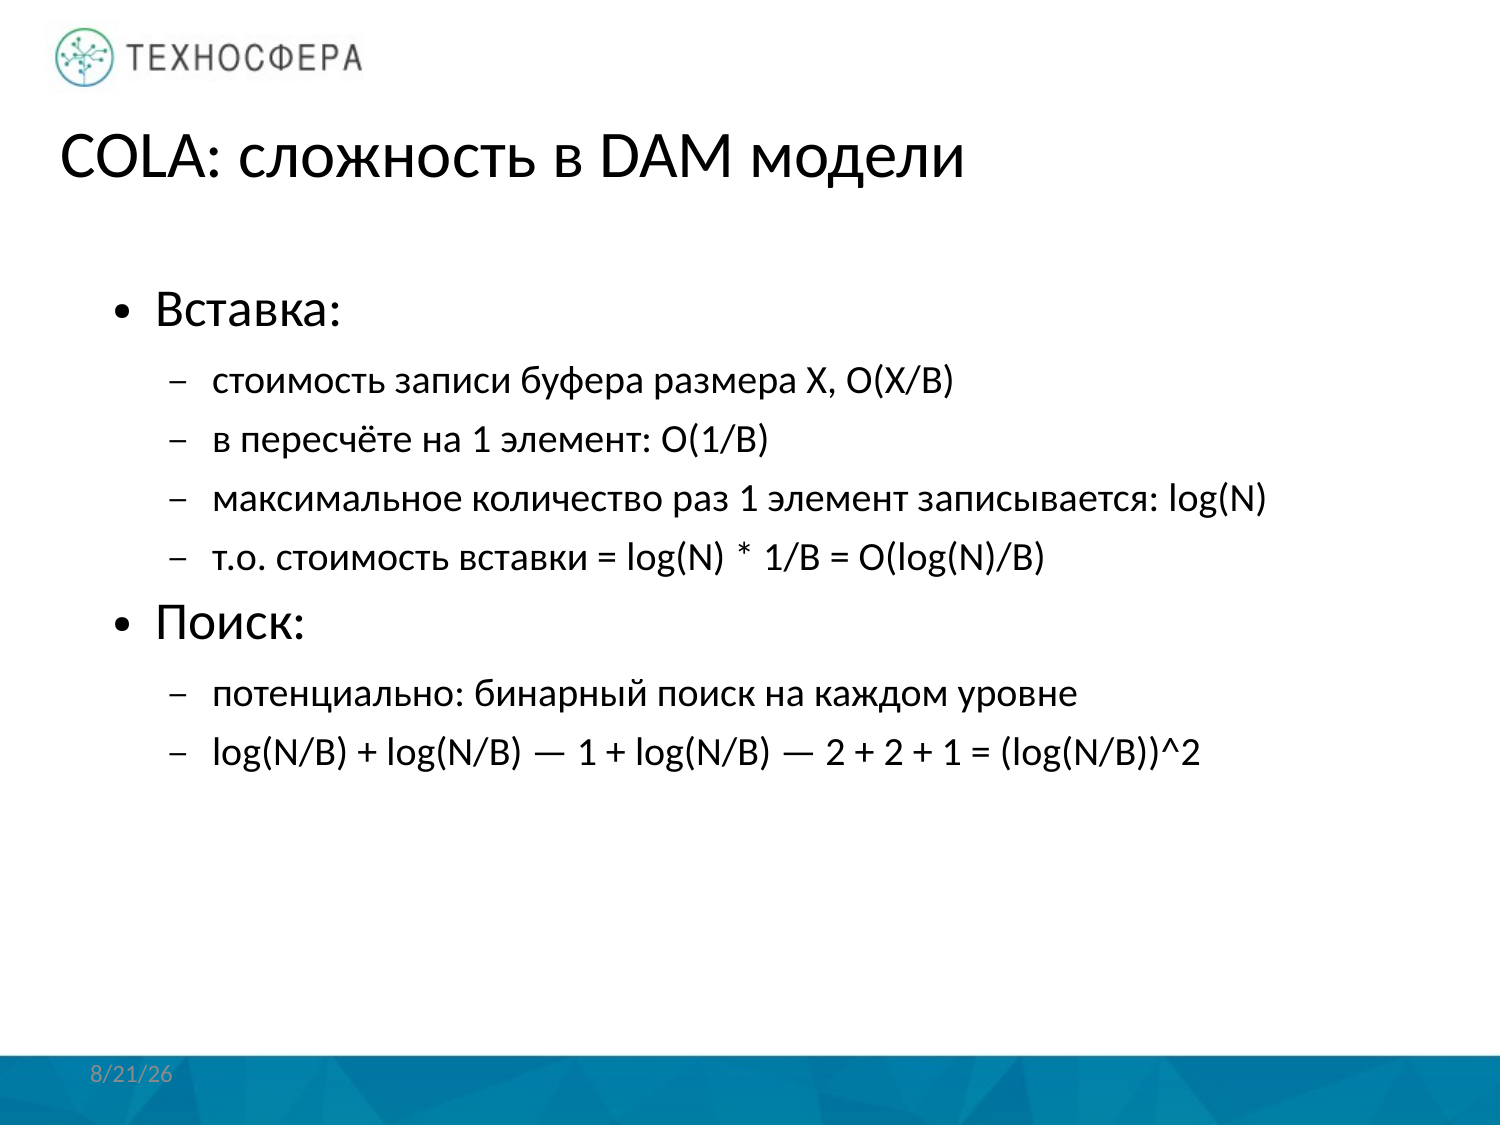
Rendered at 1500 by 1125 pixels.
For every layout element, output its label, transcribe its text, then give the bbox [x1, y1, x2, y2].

list Вставка: стоимость записи буфера размера X, O(X/B) в пересчёте на 1 элемент: O(1/B) максимальное количество раз 1 элемент записывается: log(N) т.о. стоимость вставки = log(N) * 1/B = O(log(N)/B) Поиск: потенциально: бинарный поиск на каждом уровне log(N/B) + log(N/B) — 1 + log(N/B) — 2 + 2 + 1 = (log(N/B))^2 [98, 286, 1419, 776]
picture [0, 0, 1500, 1057]
title COLA: сложность в DAM модели [60, 90, 1410, 231]
